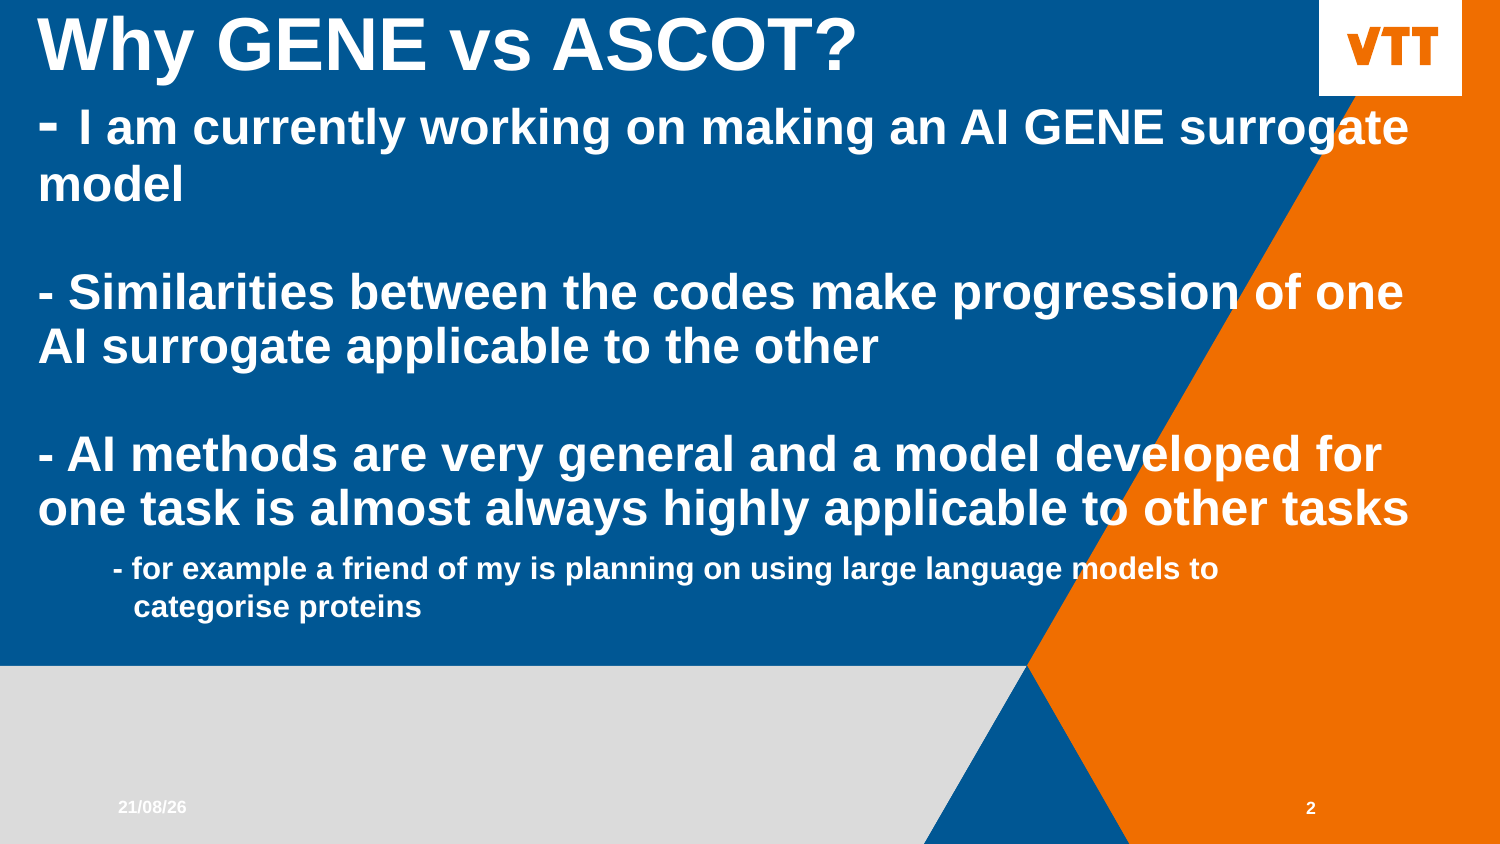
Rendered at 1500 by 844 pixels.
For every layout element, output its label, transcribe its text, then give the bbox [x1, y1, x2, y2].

slide_number 14/06/24 [118, 796, 237, 844]
slide_number <number> [1257, 796, 1364, 844]
title Why GENE vs ASCOT? - I am currently working on making an AI GENE surrogate model - Similarities between the codes make progression of one AI surrogate applicable to the other - AI methods are very general and a model developed for one task is almost always highly applicable to other tasks - for example a friend of my is planning on using large language models to categorise proteins [37, 5, 1463, 797]
